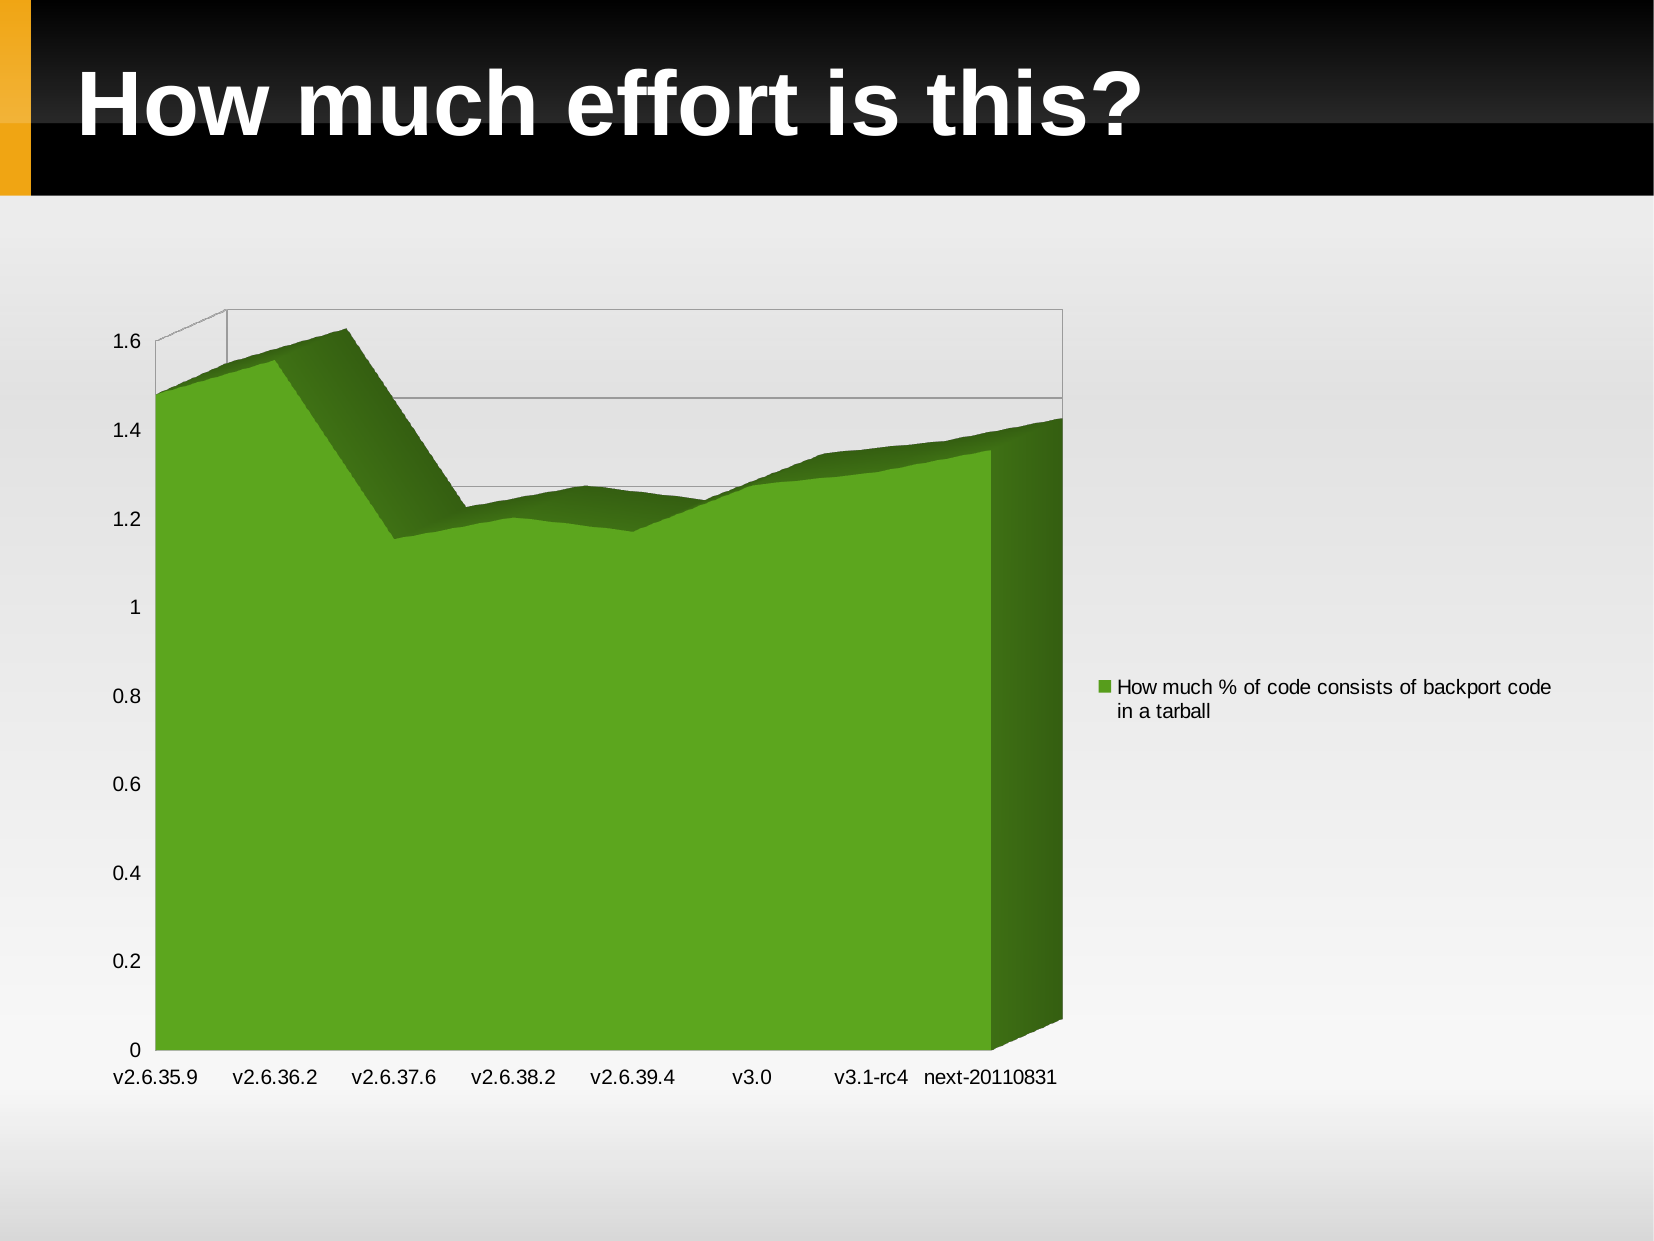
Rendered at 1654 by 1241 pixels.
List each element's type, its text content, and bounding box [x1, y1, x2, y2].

picture [0, 0, 1654, 1241]
chart [82, 290, 1571, 1109]
title How much effort is this? [76, 0, 1565, 208]
